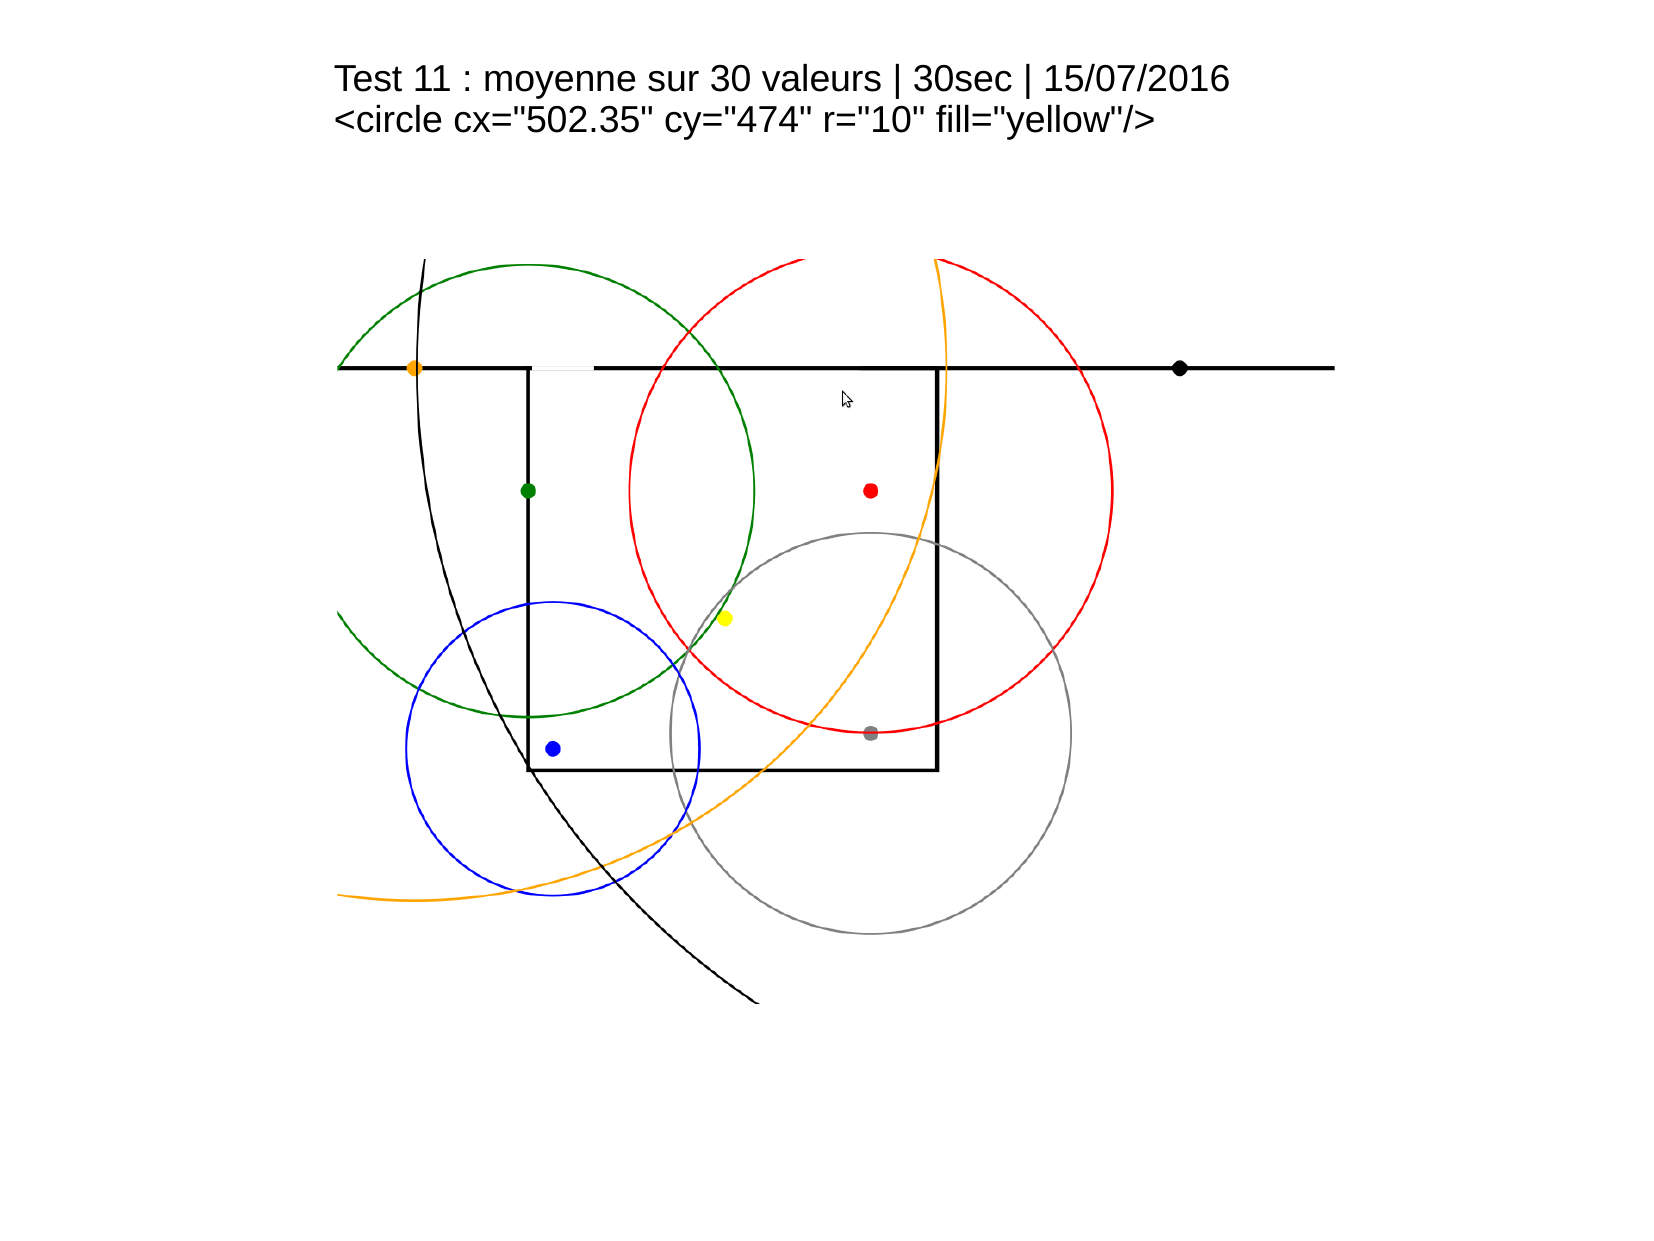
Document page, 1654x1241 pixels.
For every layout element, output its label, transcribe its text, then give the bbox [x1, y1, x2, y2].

picture [337, 259, 1335, 1004]
text_box Test 11 : moyenne sur 30 valeurs | 30sec | 15/07/2016 <circle cx="502.35" cy="474" r="10" fill="yellow"/> [319, 49, 1248, 149]
